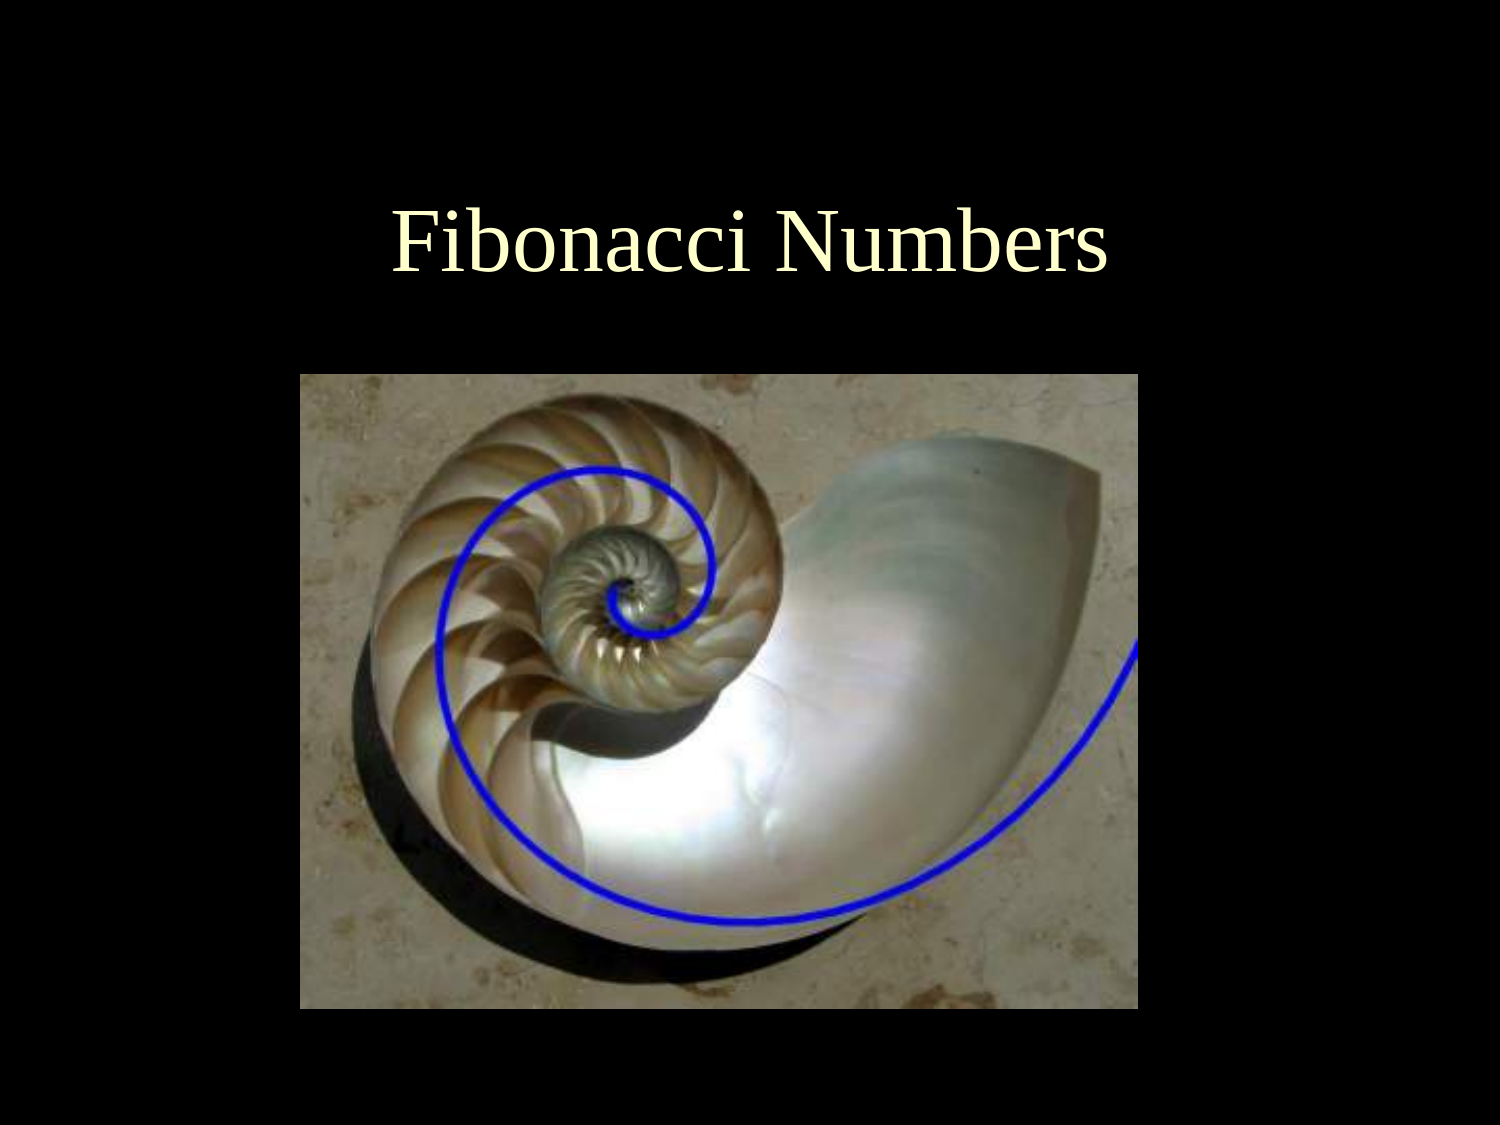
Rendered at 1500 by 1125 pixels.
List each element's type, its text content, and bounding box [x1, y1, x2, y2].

picture [300, 374, 1138, 1009]
title Fibonacci Numbers [22, 145, 1480, 336]
